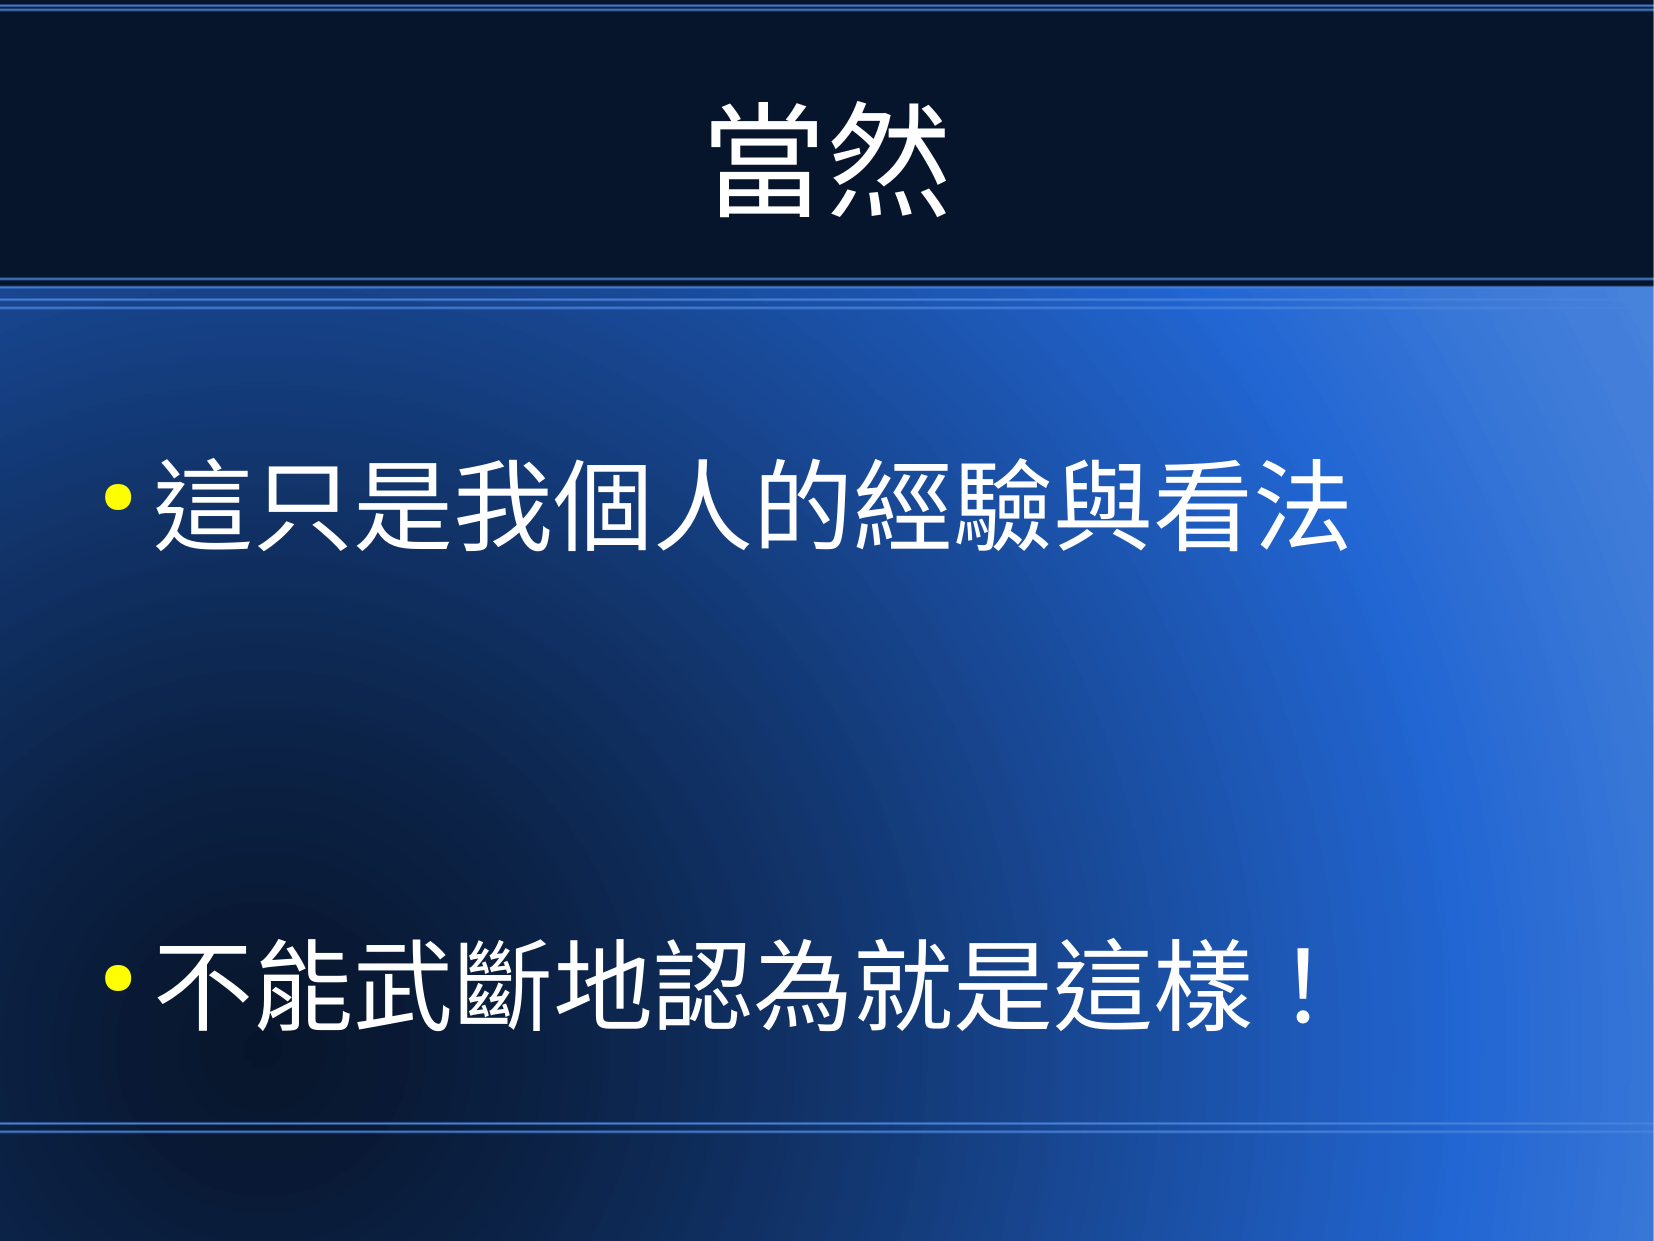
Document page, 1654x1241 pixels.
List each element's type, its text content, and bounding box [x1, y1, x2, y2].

picture [0, 0, 1654, 1241]
title 當然 [82, 49, 1571, 257]
list 這只是我個人的經驗與看法 不能武斷地認為就是這樣！ [82, 355, 1571, 1241]
